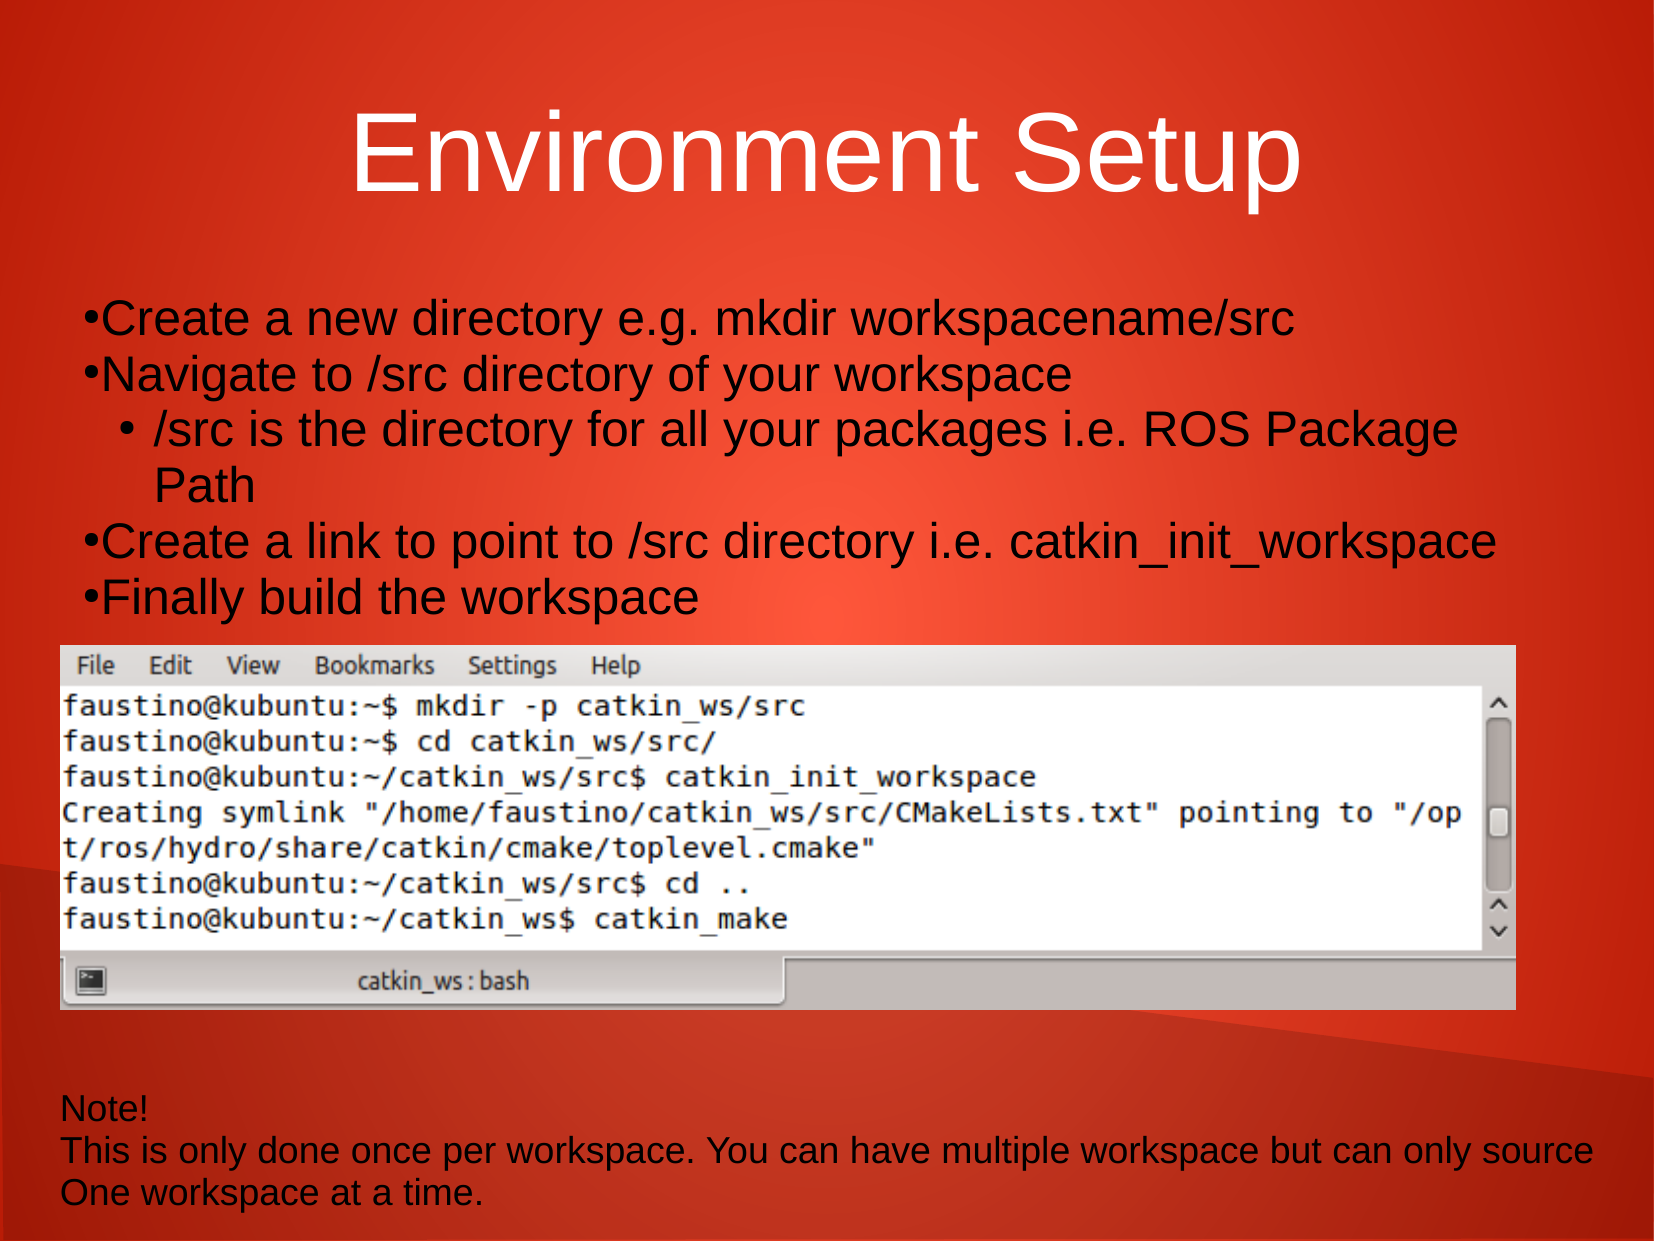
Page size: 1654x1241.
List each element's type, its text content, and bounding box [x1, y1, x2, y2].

picture [60, 645, 82, 1010]
text_box Note! This is only done once per workspace. You can have multiple workspace but can only source One workspace at a time. [45, 1080, 1621, 1221]
subtitle Create a new directory e.g. mkdir workspacename/src Navigate to /src directory of your workspace /src is the directory for all your packages i.e. ROS Package Path Create a link to point to /src directory i.e. catkin_init_workspace Finally build the workspace [82, 290, 1538, 1010]
title Environment Setup [82, 49, 1571, 257]
